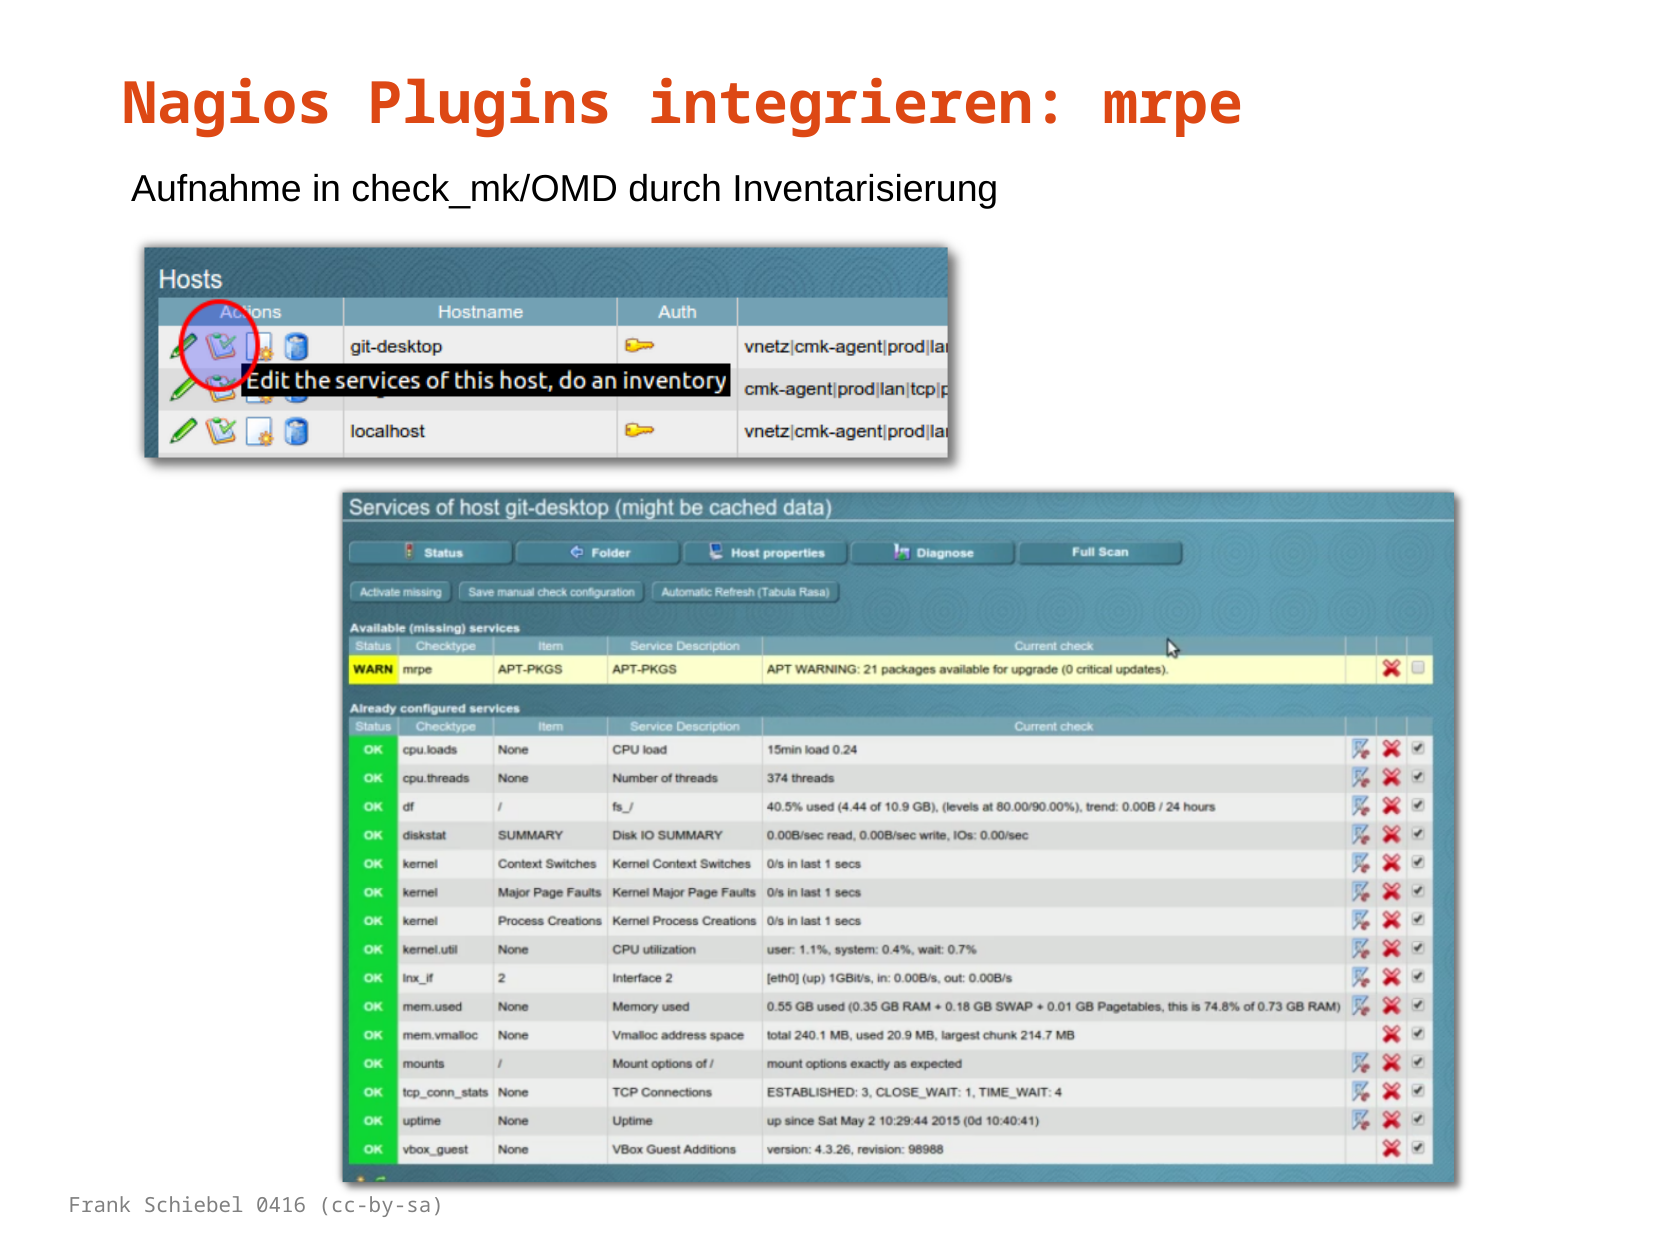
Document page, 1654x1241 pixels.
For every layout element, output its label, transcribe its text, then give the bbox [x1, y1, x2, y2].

text_box Aufnahme in check_mk/OMD durch Inventarisierung [116, 160, 1014, 218]
picture [129, 232, 1471, 1199]
text_box Nagios Plugins integrieren: mrpe [108, 54, 1479, 129]
